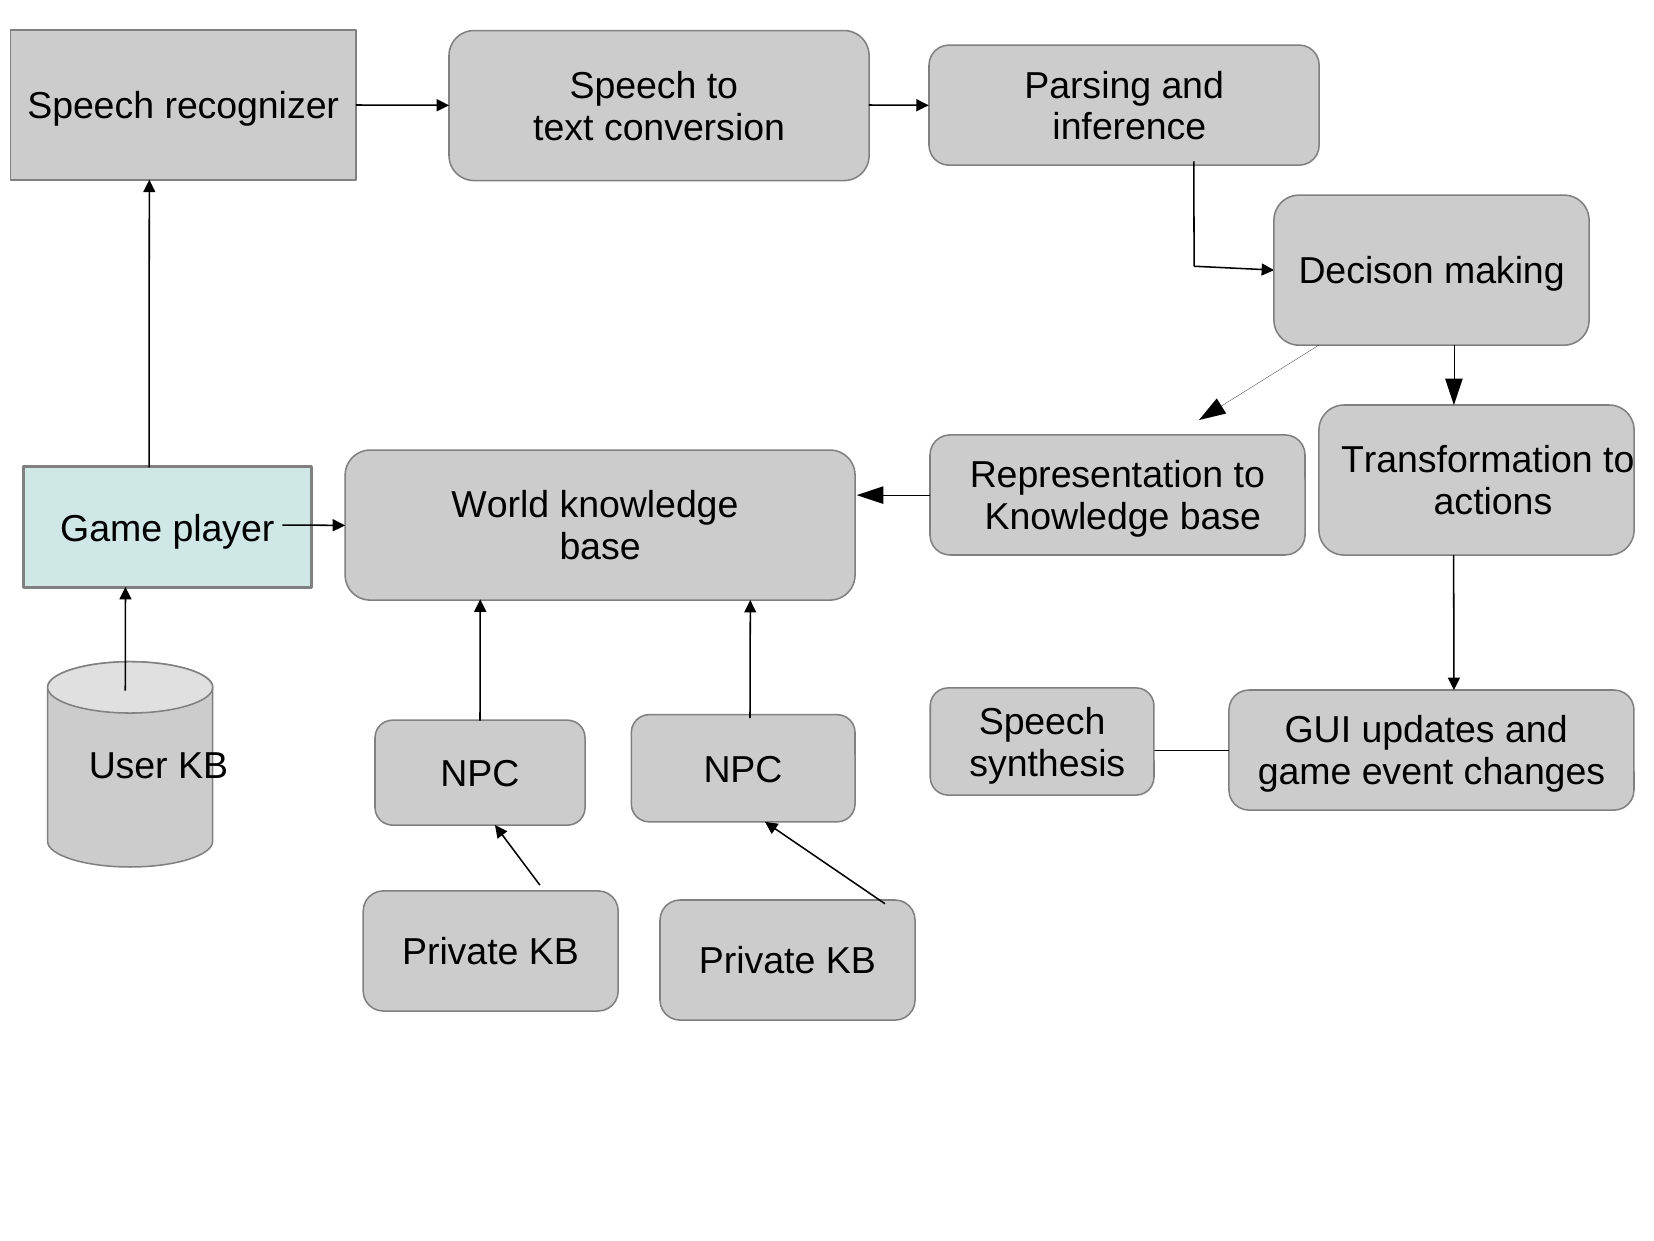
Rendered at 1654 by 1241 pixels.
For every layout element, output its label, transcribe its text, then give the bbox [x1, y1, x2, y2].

text_box Transformation to actions [1318, 405, 1635, 556]
text_box NPC [631, 714, 856, 822]
text_box Decison making [1273, 195, 1590, 346]
text_box [47, 690, 213, 867]
text_box User KB [74, 735, 244, 808]
text_box World knowledge base [345, 450, 856, 601]
text_box NPC [375, 720, 586, 826]
text_box Speech synthesis [930, 687, 1154, 796]
text_box Private KB [363, 890, 619, 1012]
text_box Game player [23, 466, 312, 588]
text_box GUI updates and game event changes [1228, 690, 1634, 811]
text_box Parsing and inference [928, 45, 1320, 166]
text_box Speech recognizer [10, 30, 356, 181]
text_box Speech to text conversion [448, 30, 870, 181]
text_box Private KB [660, 900, 916, 1021]
text_box Representation to Knowledge base [930, 434, 1306, 556]
